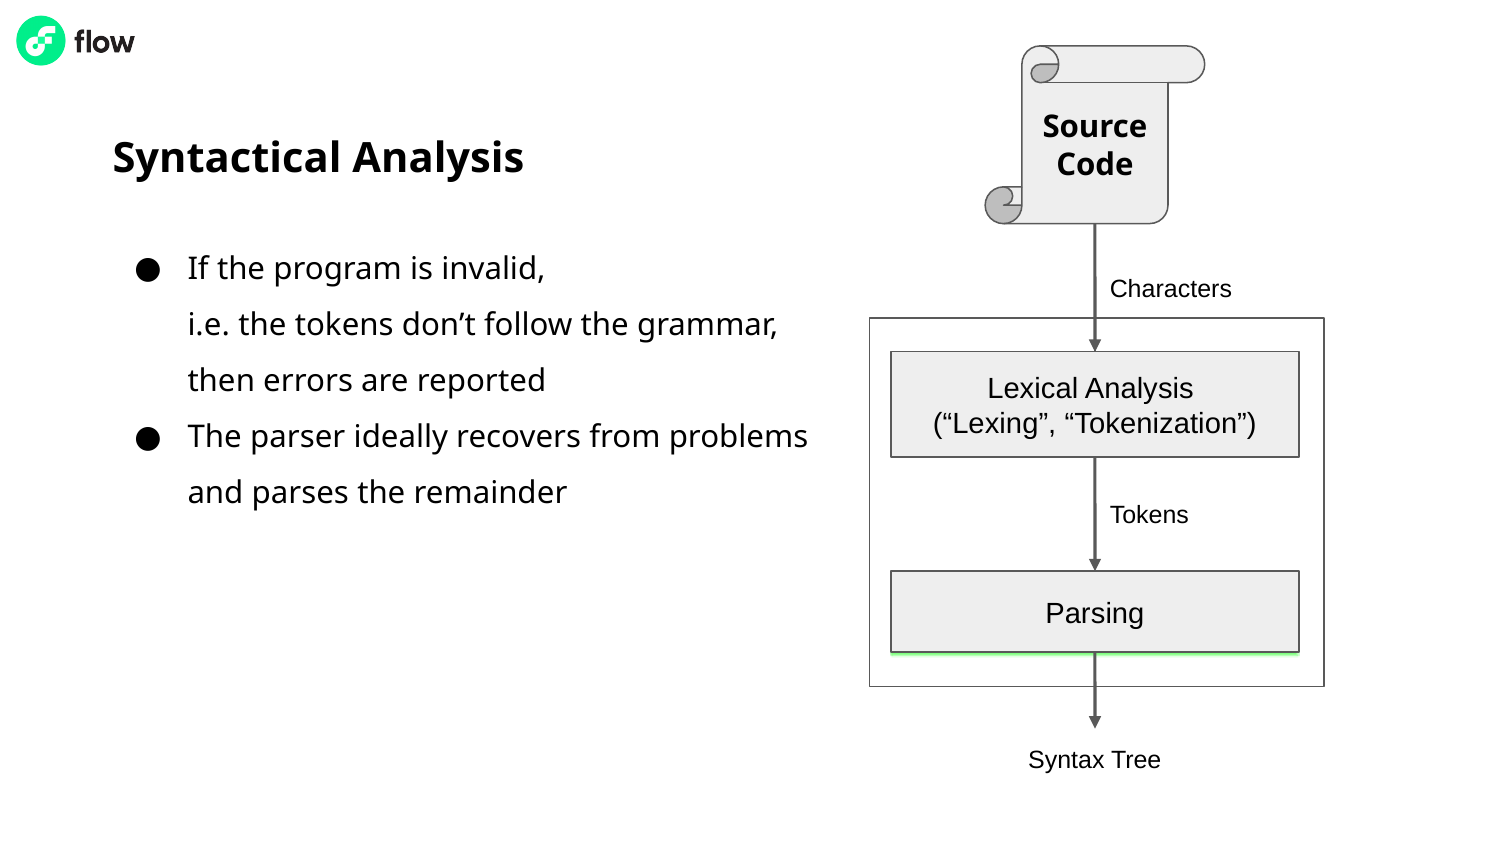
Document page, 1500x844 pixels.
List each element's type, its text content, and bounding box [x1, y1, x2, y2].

text_box [869, 318, 1094, 687]
text_box [1096, 318, 1324, 687]
text_box Lexical Analysis (“Lexing”, “Tokenization”) [890, 351, 1299, 457]
text_box Parsing [890, 571, 1299, 653]
text_box Source Code [1005, 45, 1205, 224]
text_box If the program is invalid, i.e. the tokens don’t follow the grammar, then errors are reported The parser ideally recovers from problems and parses the remainder [97, 214, 850, 777]
text_box Characters [1094, 257, 1276, 318]
text_box Syntactical Analysis [97, 115, 820, 197]
text_box Tokens [1094, 483, 1276, 544]
picture [14, 14, 137, 67]
text_box Syntax Tree [1004, 728, 1186, 789]
